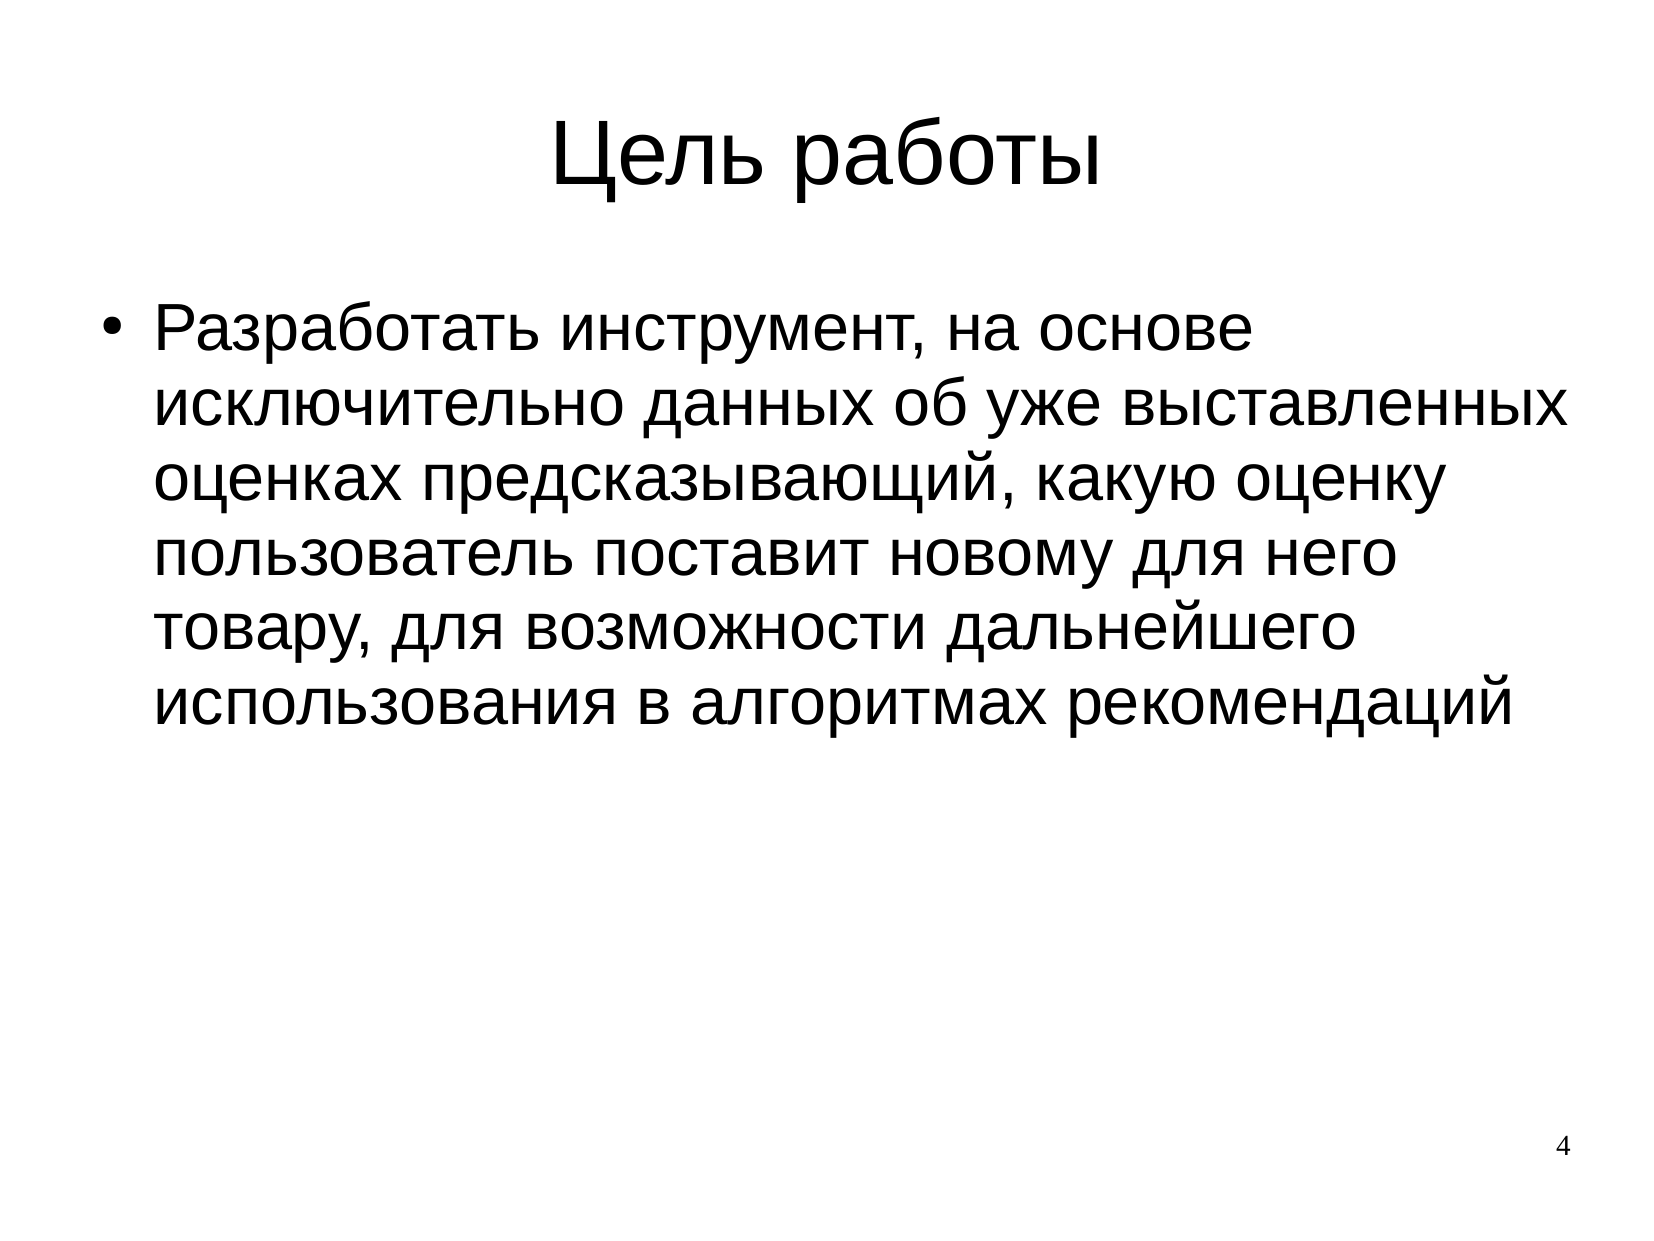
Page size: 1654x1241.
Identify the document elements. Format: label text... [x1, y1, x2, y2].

list Разработать инструмент, на основе исключительно данных об уже выставленных оценках предсказывающий, какую оценку пользователь поставит новому для него товару, для возможности дальнейшего использования в алгоритмах рекомендаций [82, 290, 1571, 1010]
title Цель работы [82, 49, 1571, 257]
